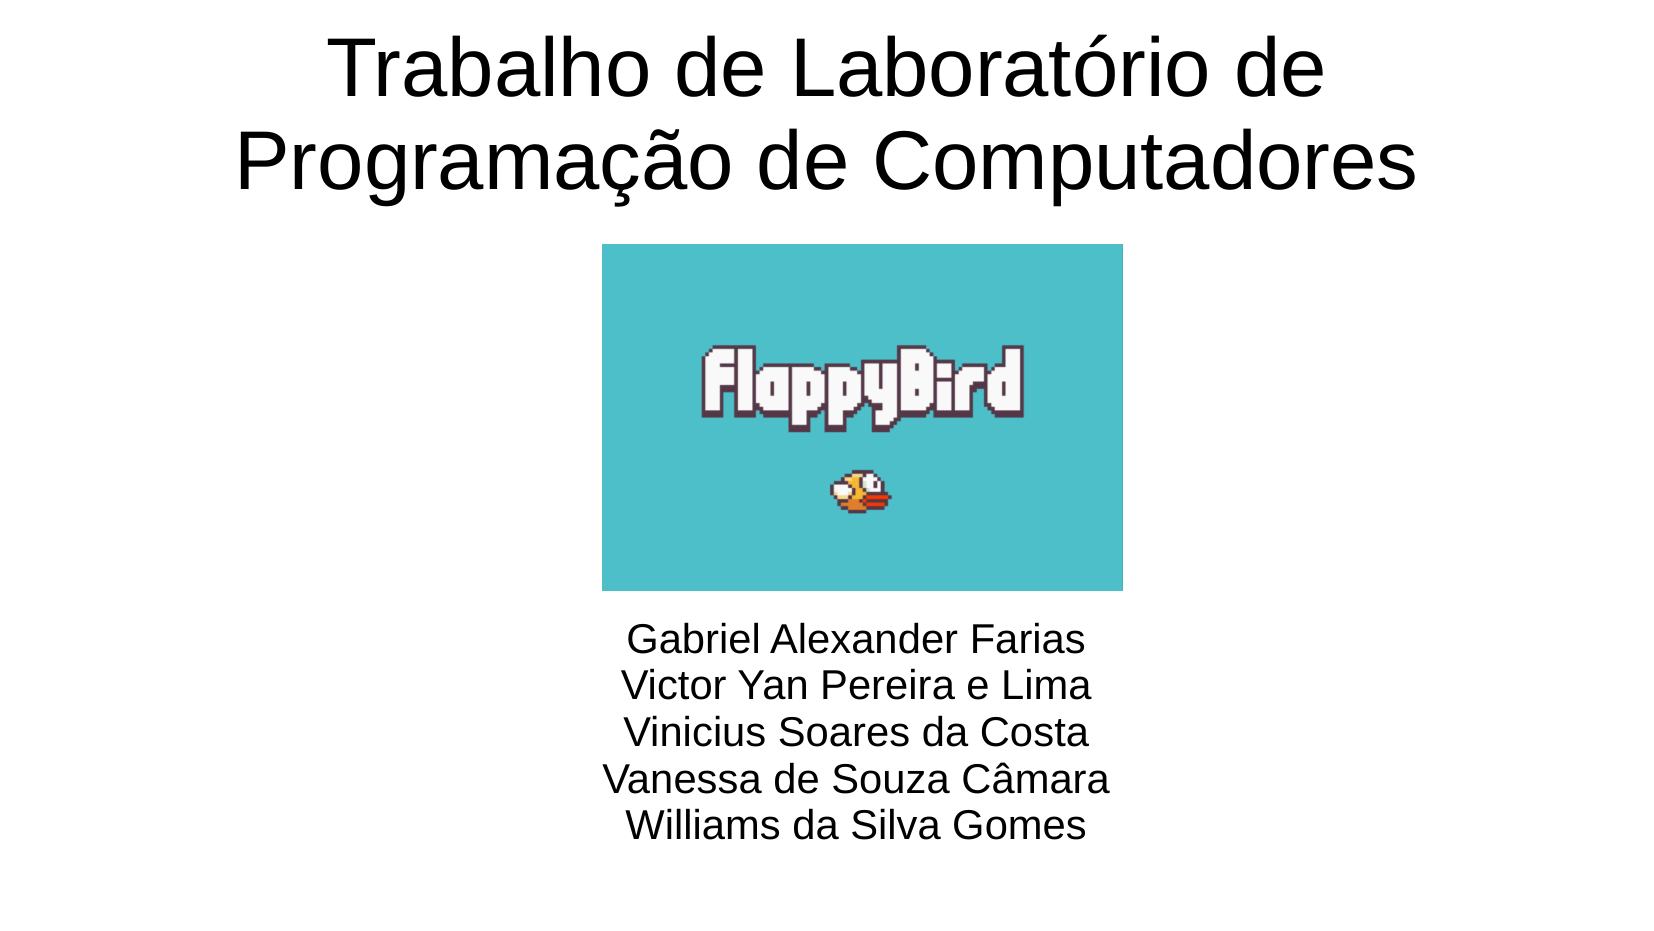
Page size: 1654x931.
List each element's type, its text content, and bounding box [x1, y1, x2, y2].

picture [602, 244, 1123, 591]
title Trabalho de Laboratório de Programação de Computadores [82, 21, 1571, 208]
subtitle Gabriel Alexander Farias Victor Yan Pereira e Lima Vinicius Soares da Costa Vanessa de Souza Câmara Williams da Silva Gomes [106, 425, 1607, 931]
